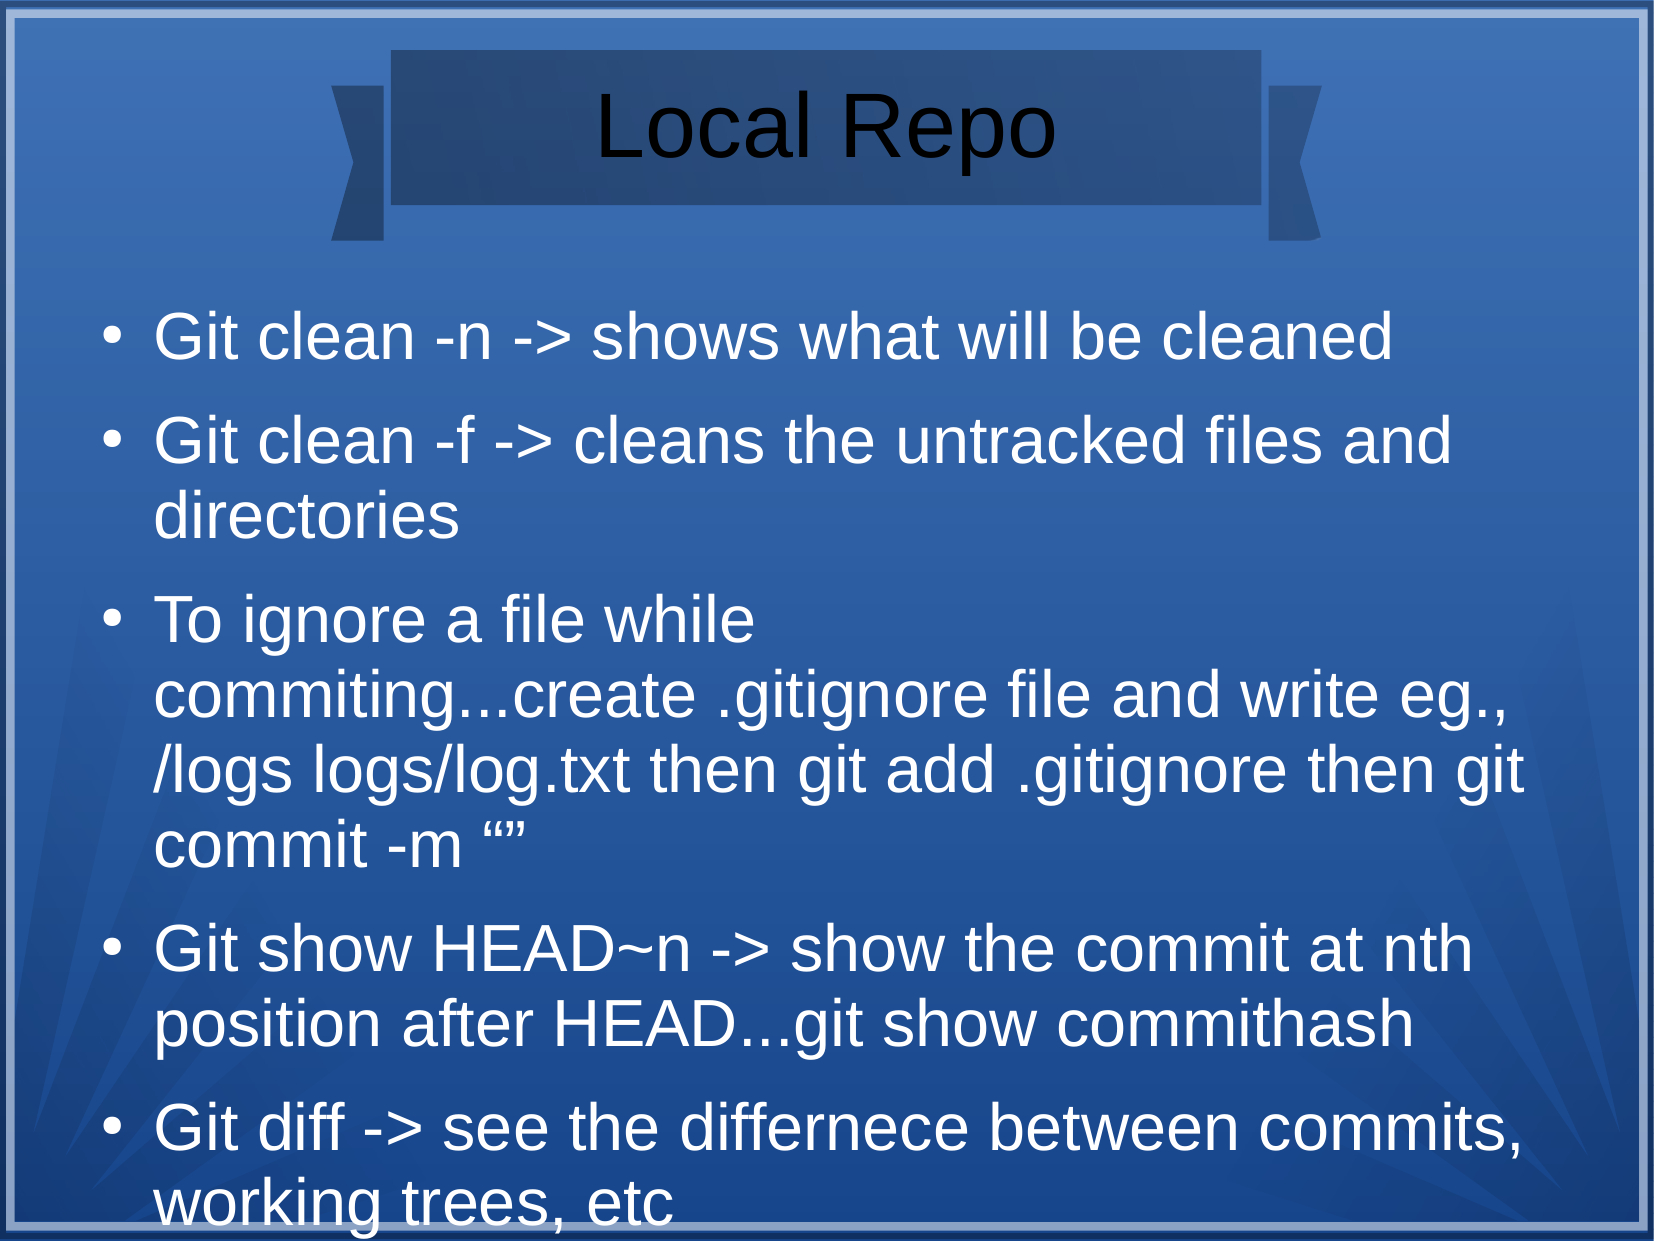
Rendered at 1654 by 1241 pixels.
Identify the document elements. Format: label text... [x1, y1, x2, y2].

list Git clean -n -> shows what will be cleaned Git clean -f -> cleans the untracked files and directories To ignore a file while commiting...create .gitignore file and write eg., /logs logs/log.txt then git add .gitignore then git commit -m “” Git show HEAD~n -> show the commit at nth position after HEAD...git show commithash Git diff -> see the differnece between commits, working trees, etc [82, 299, 1571, 1241]
title Local Repo [389, 47, 1264, 205]
